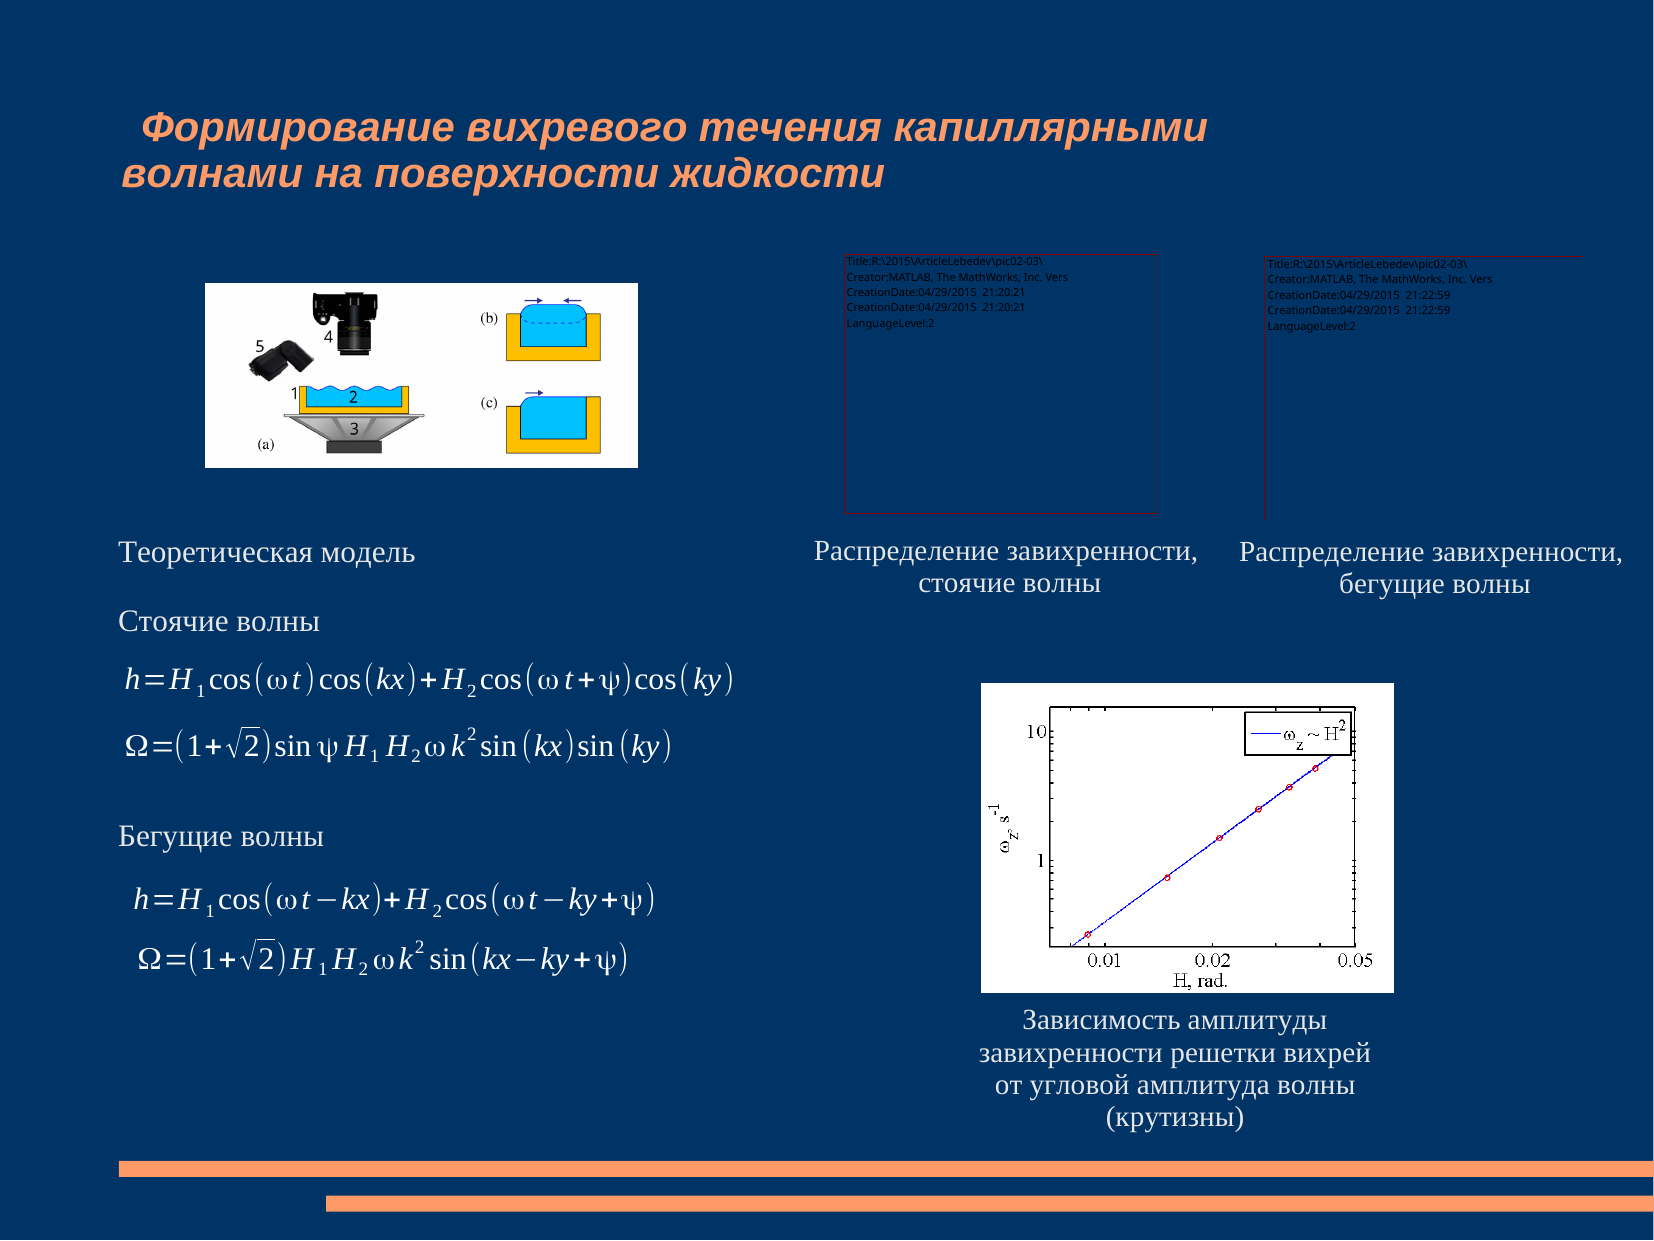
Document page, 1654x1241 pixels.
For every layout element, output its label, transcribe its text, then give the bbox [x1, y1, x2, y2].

list Распределение завихренности, бегущие волны [1157, 535, 1642, 674]
chart [532, 881, 662, 922]
list Распределение завихренности, стоячие волны [732, 534, 1217, 673]
title Формирование вихревого течения капиллярными волнами на поверхности жидкости [121, 46, 1534, 254]
chart [118, 661, 741, 701]
picture [1263, 255, 1583, 520]
picture [981, 683, 1394, 993]
picture [843, 253, 1158, 514]
picture [205, 283, 638, 468]
list Бегущие волны [47, 818, 532, 957]
list Теоретическая модель Стоячие волны [47, 535, 532, 674]
chart [118, 723, 679, 768]
chart [131, 936, 635, 981]
list Зависимость амплитуды завихренности решетки вихрей от угловой амплитуда волны (крутизны) [897, 1003, 1382, 1142]
